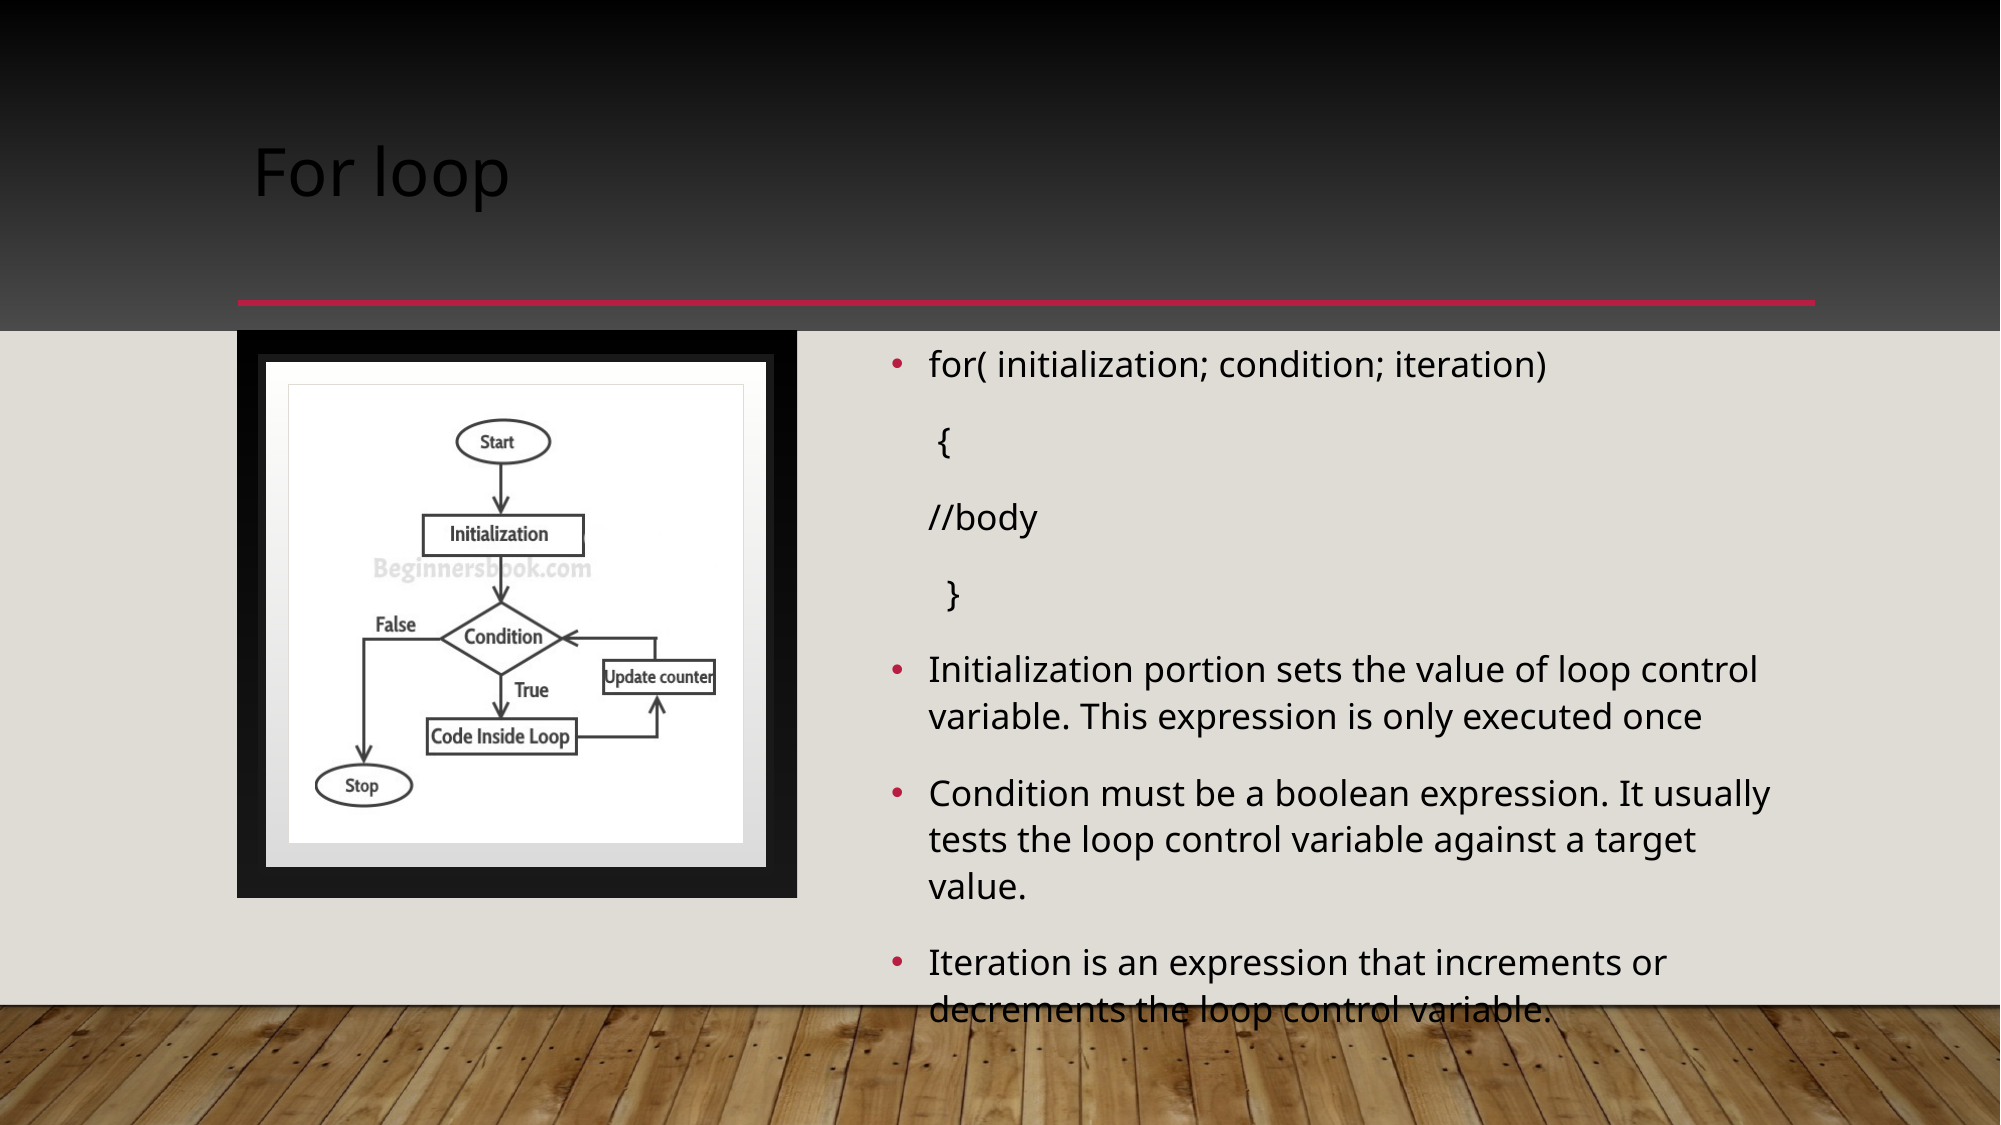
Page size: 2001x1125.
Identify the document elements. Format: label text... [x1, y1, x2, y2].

picture [1374, 1005, 1385, 1020]
picture [1413, 1005, 1423, 1018]
picture [1432, 1013, 1441, 1020]
picture [1257, 1005, 1268, 1020]
picture [1476, 1013, 1485, 1020]
picture [1527, 1005, 1537, 1011]
picture [315, 412, 718, 816]
picture [1006, 1005, 1016, 1011]
picture [1497, 1005, 1508, 1020]
picture [933, 1005, 944, 1020]
text_box [237, 330, 798, 898]
picture [1235, 1005, 1246, 1020]
picture [1059, 1005, 1069, 1011]
picture [1175, 1005, 1185, 1011]
picture [0, 1005, 2000, 1125]
title For loop [238, 131, 1814, 305]
picture [955, 1005, 965, 1011]
picture [1304, 1005, 1315, 1020]
list for( initialization; condition; iteration) { //body } Initialization portion sets the value of loop control variable. This expression is only executed once Condition must be a boolean expression. It usually tests the loop control variable against a target value. Iteration is an expression that increments or decrements the loop control variable. [876, 330, 1813, 897]
picture [1213, 1005, 1224, 1020]
